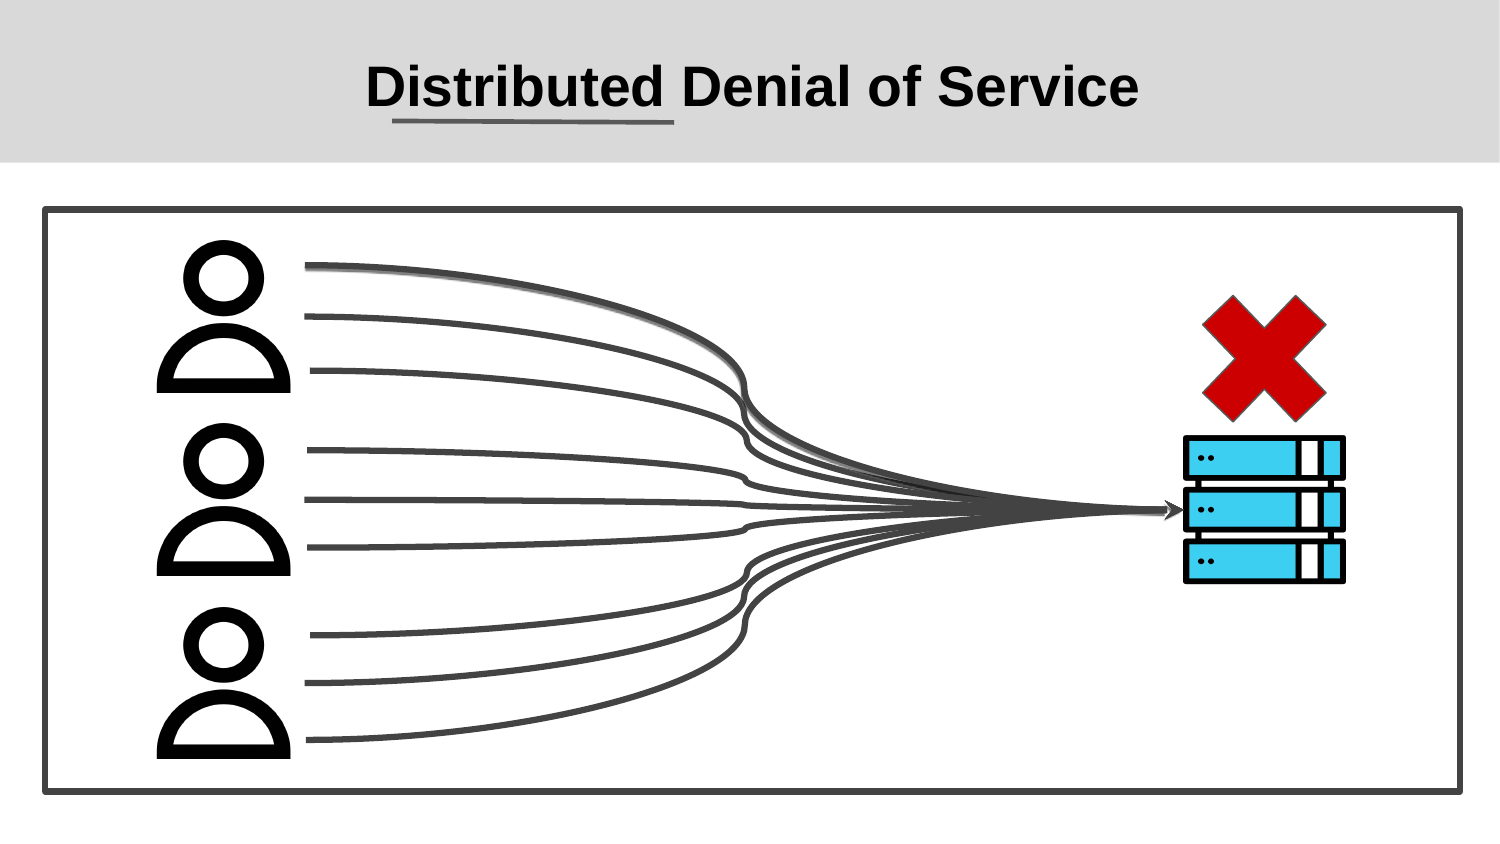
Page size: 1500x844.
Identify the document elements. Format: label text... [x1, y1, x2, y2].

picture [142, 607, 305, 759]
text_box [1202, 295, 1327, 422]
title Distributed Denial of Service [53, 39, 1452, 134]
picture [142, 240, 305, 393]
picture [142, 423, 305, 576]
text_box [0, 0, 1500, 163]
picture [1183, 433, 1346, 586]
